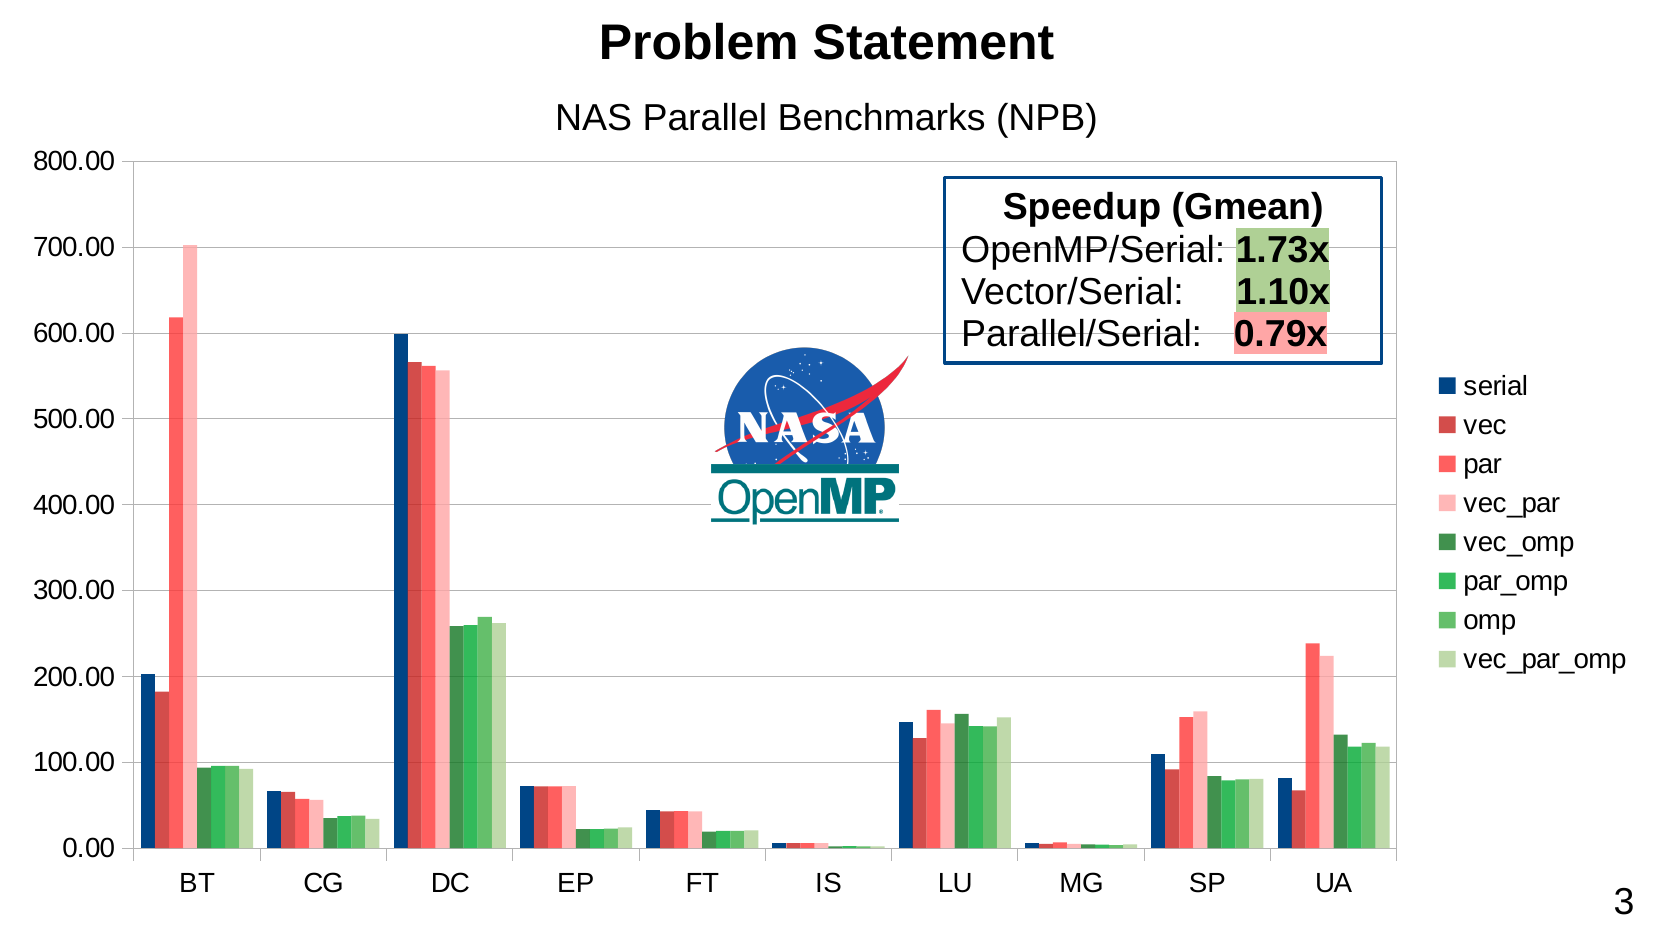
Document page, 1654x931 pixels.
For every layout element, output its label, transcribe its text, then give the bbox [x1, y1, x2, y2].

text_box 3 [1594, 873, 1654, 931]
text_box Problem Statement [0, 2, 1654, 82]
text_box NAS Parallel Benchmarks (NPB) [0, 82, 1654, 154]
picture [0, 154, 1654, 916]
text_box Speedup (Gmean) OpenMP/Serial: 1.73x Vector/Serial: 1.10x Parallel/Serial: 0.79x [944, 177, 1382, 364]
